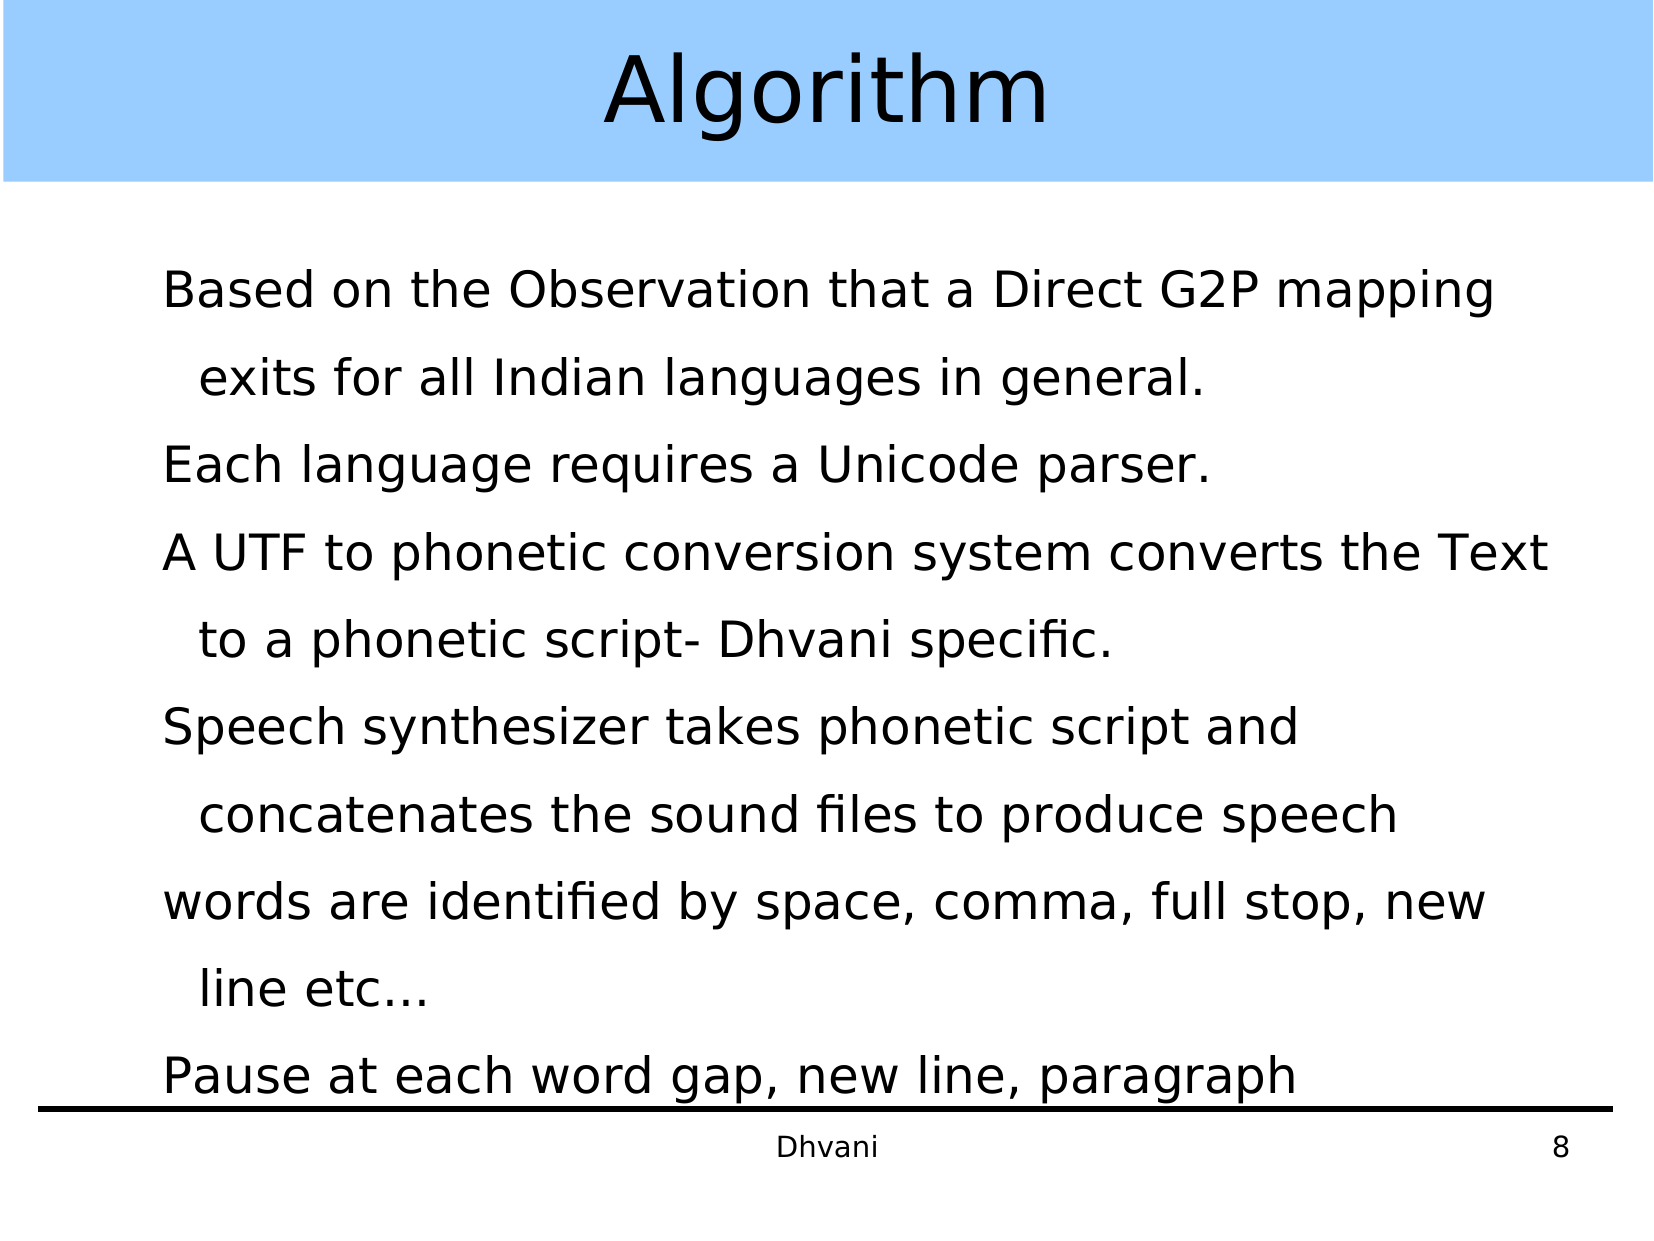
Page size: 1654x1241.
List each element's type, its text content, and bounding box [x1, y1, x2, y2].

title Algorithm [3, 0, 1653, 182]
text_box Based on the Observation that a Direct G2P mapping exits for all Indian languages in general. Each language requires a Unicode parser. A UTF to phonetic conversion system converts the Text to a phonetic script- Dhvani specific. Speech synthesizer takes phonetic script and concatenates the sound files to produce speech words are identified by space, comma, full stop, new line etc... Pause at each word gap, new line, paragraph [112, 225, 1576, 1085]
